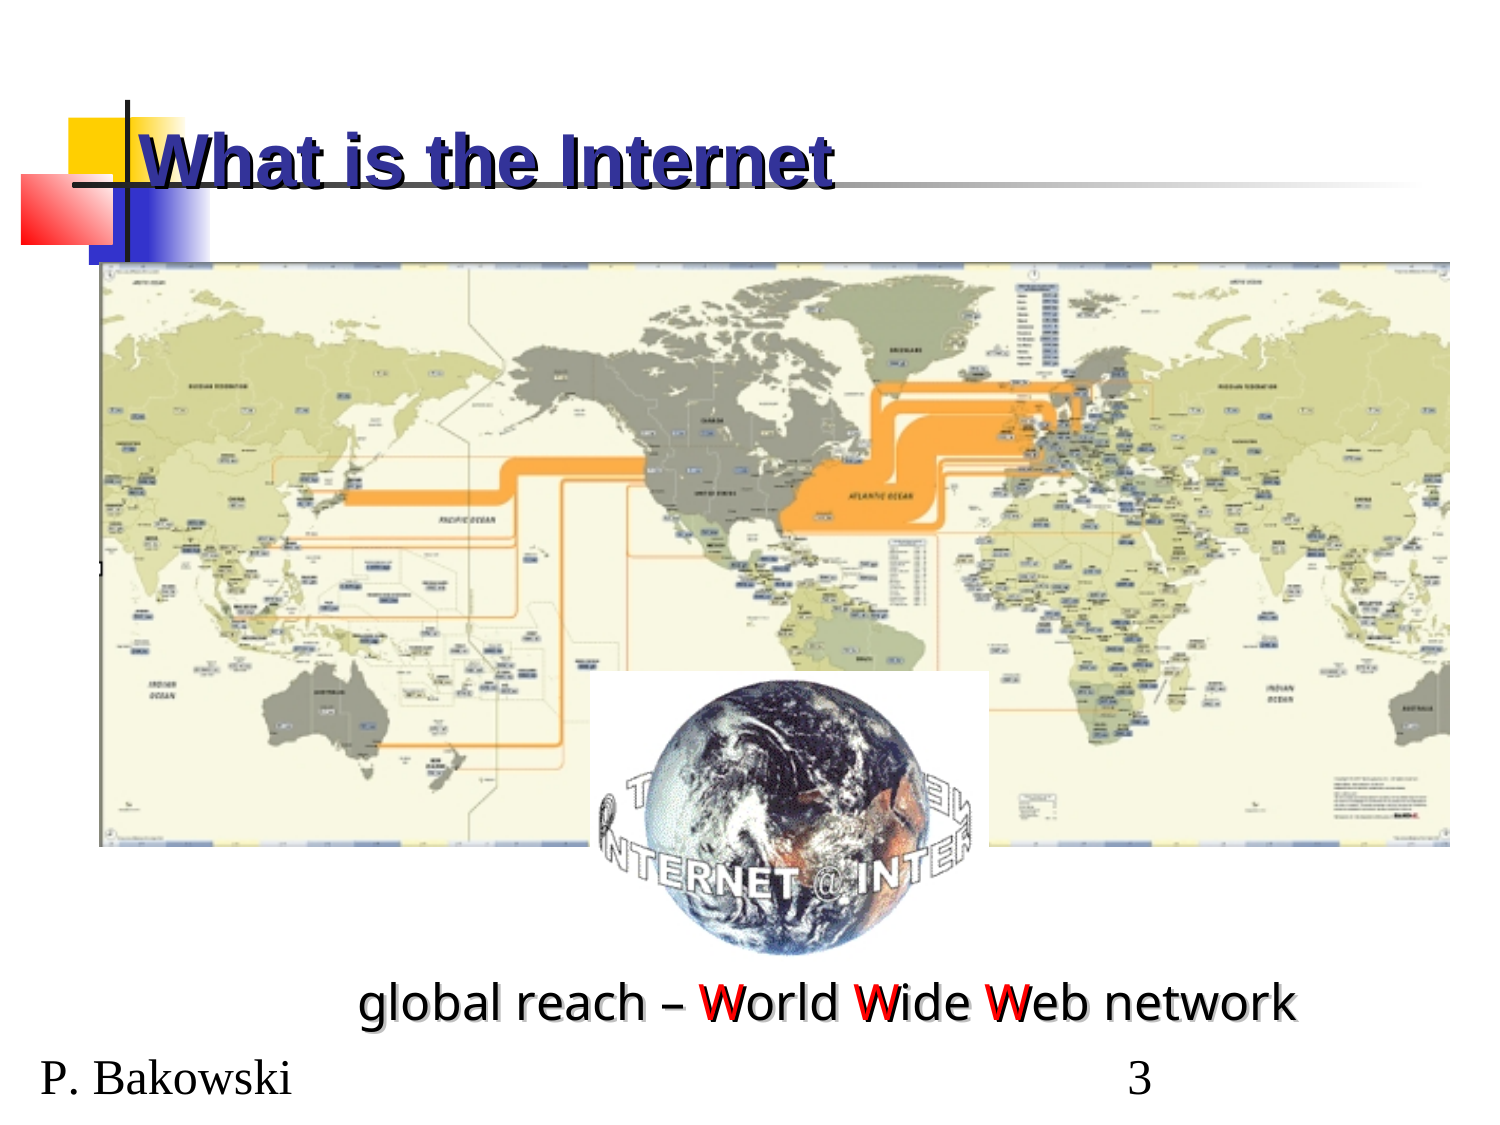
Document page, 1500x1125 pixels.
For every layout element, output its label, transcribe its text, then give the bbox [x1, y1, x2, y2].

picture [99, 262, 1450, 962]
text_box global reach – World Wide Web network [342, 962, 1406, 1038]
title What is the Internet [123, 103, 1425, 262]
